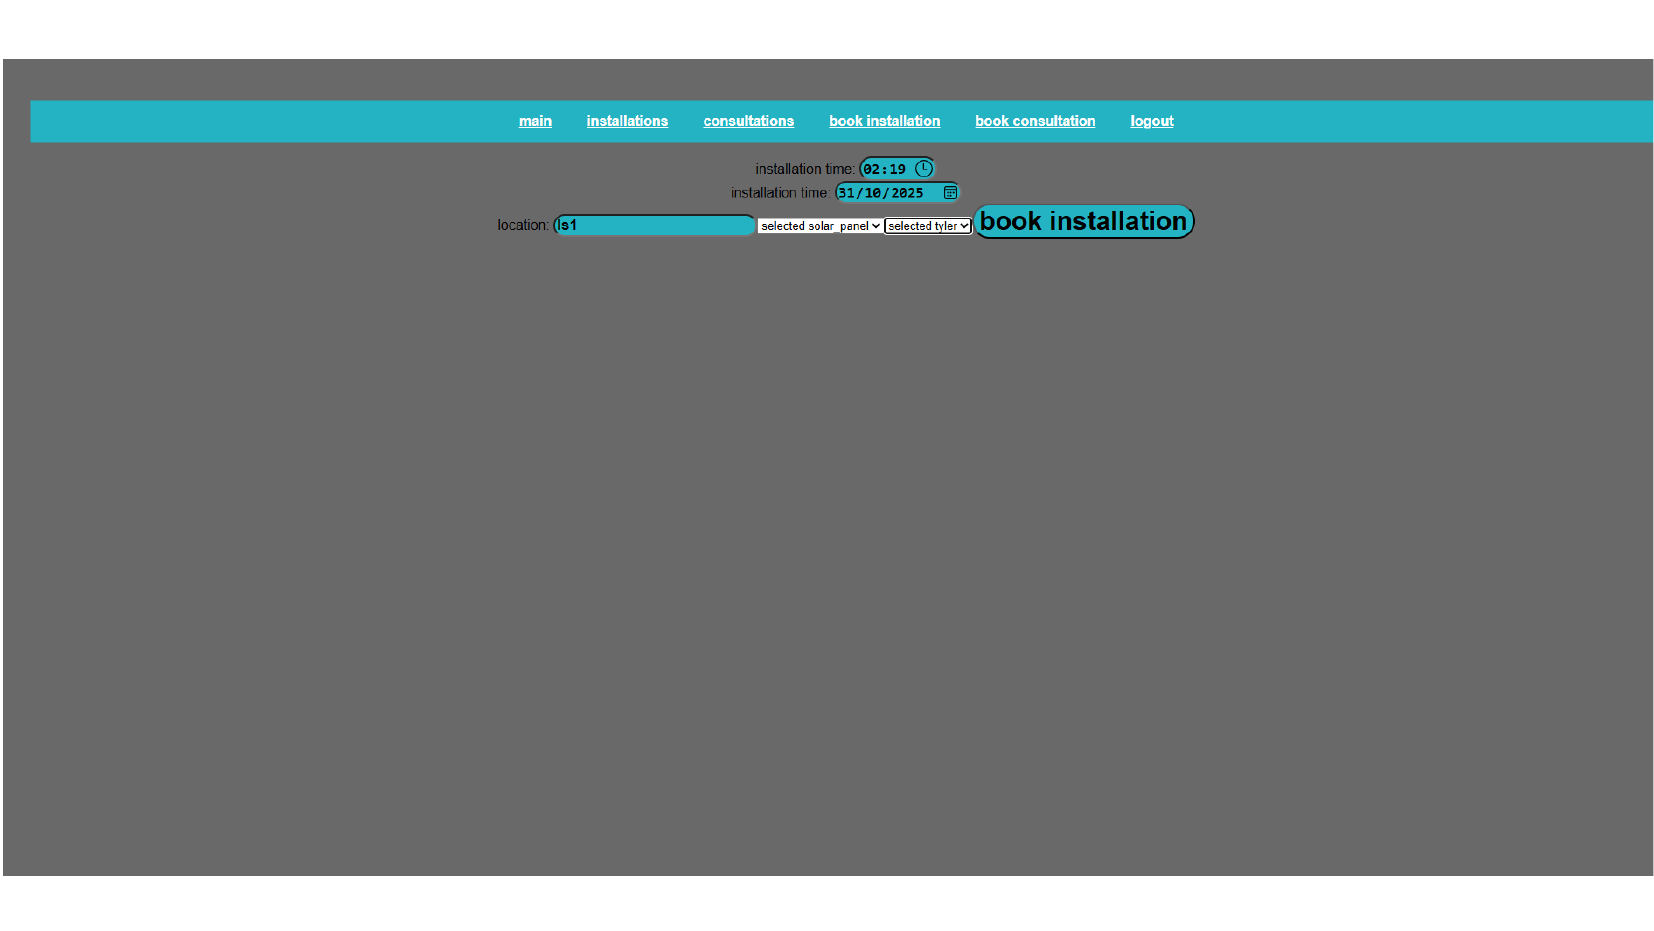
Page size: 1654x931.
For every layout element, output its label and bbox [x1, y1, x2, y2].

picture [3, 59, 1654, 876]
